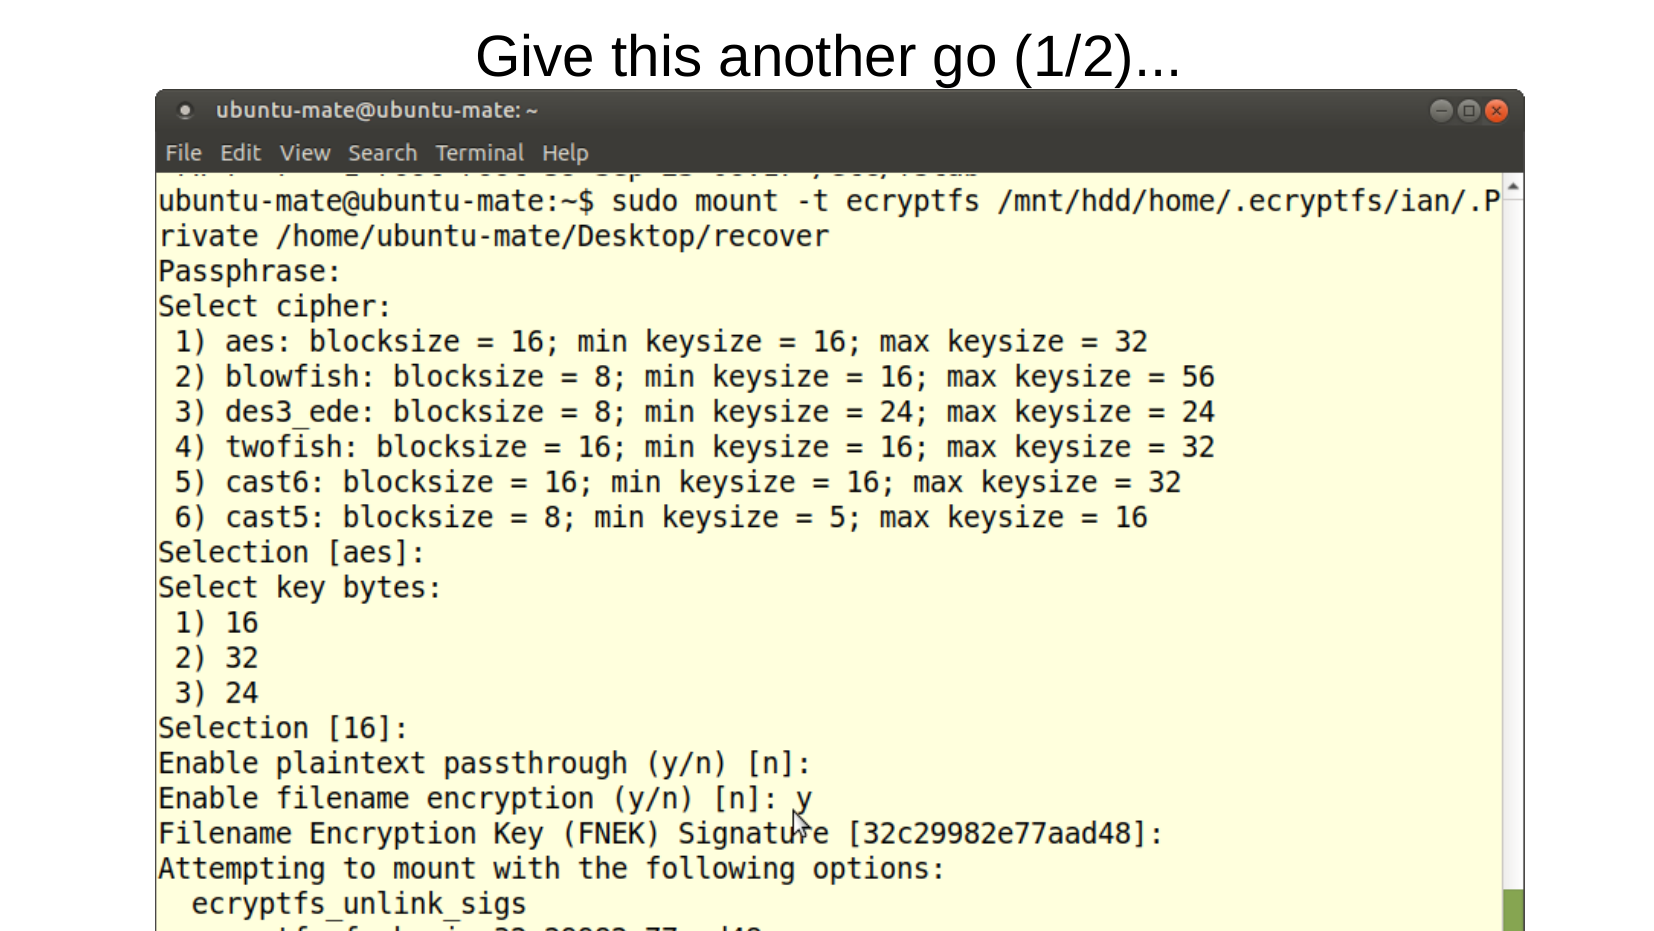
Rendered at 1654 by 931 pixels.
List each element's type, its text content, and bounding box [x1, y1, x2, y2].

title Give this another go (1/2)... [0, 11, 1624, 102]
picture [155, 89, 1525, 931]
